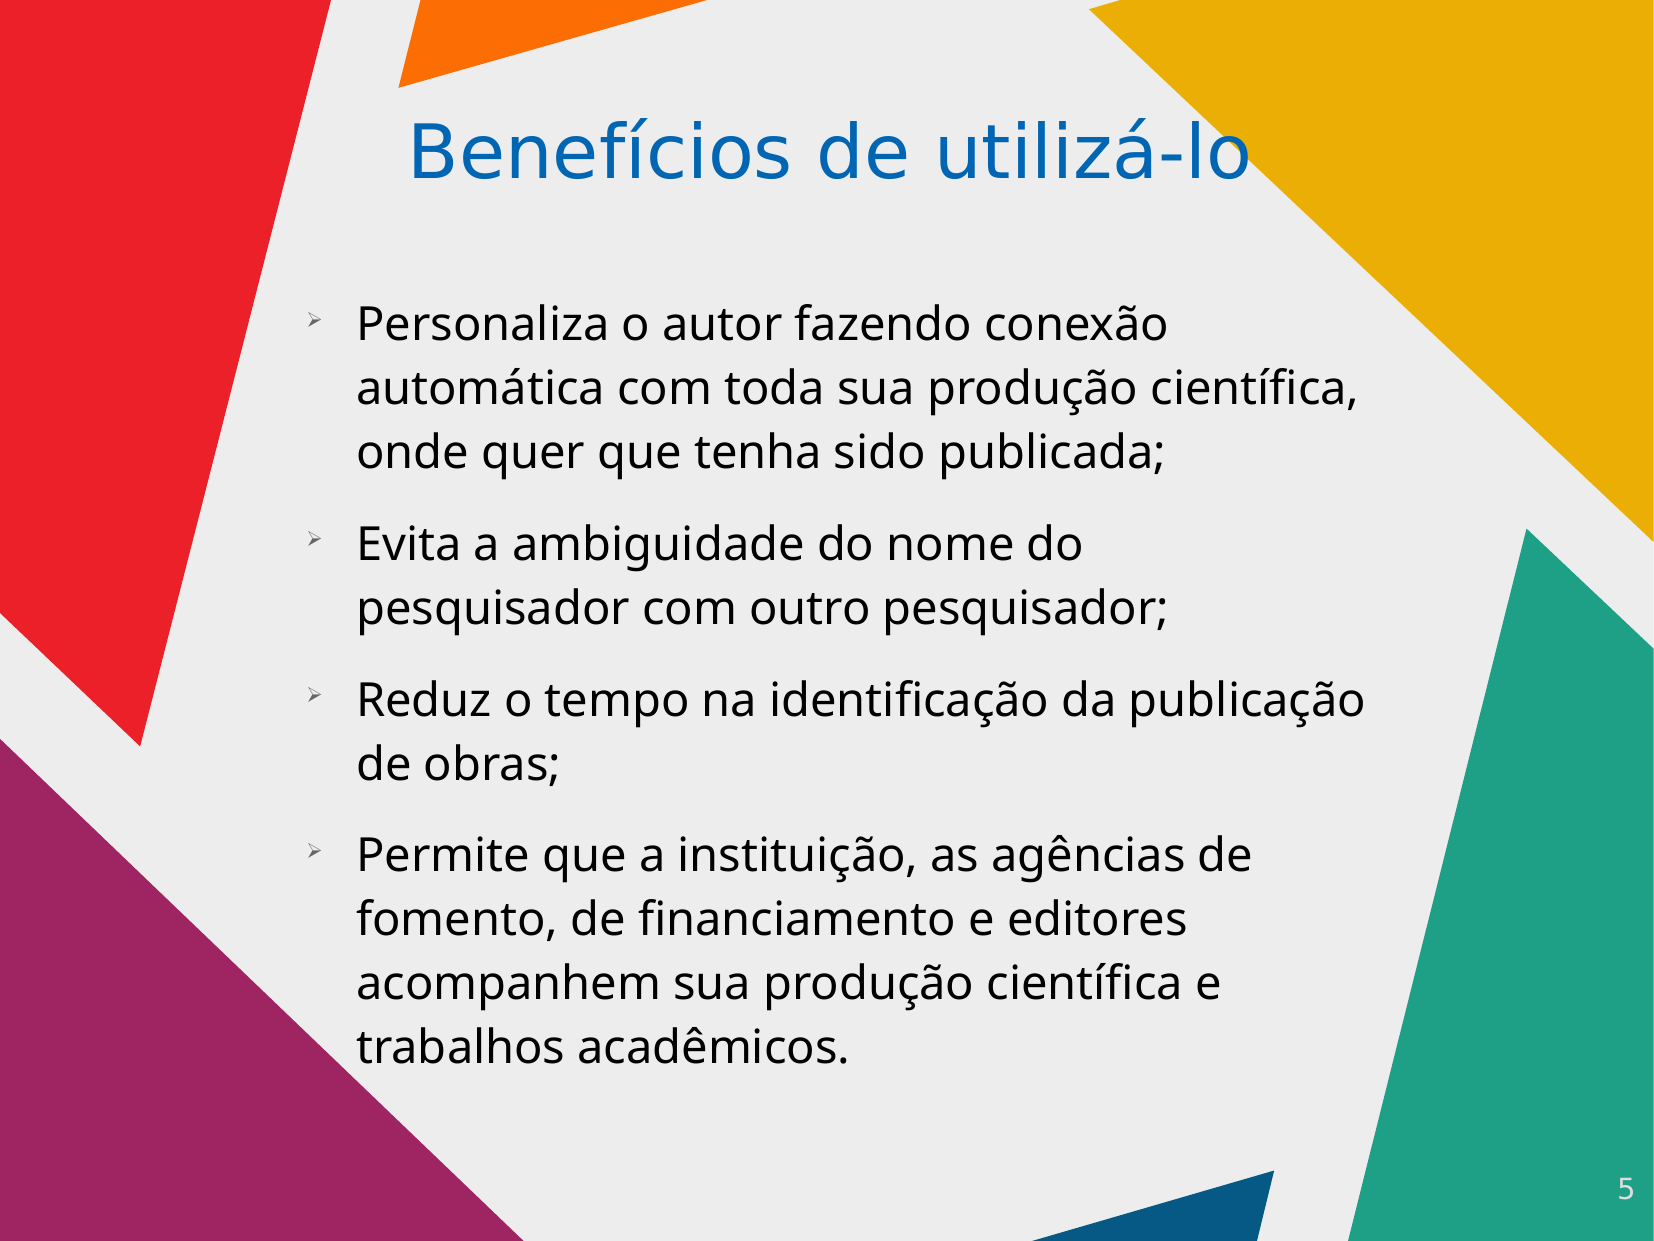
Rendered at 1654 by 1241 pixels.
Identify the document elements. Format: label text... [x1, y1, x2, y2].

list Personaliza o autor fazendo conexão automática com toda sua produção científica, onde quer que tenha sido publicada; Evita a ambiguidade do nome do pesquisador com outro pesquisador; Reduz o tempo na identificação da publicação de obras; Permite que a instituição, as agências de fomento, de financiamento e editores acompanhem sua produção científica e trabalhos acadêmicos. [289, 290, 1372, 1090]
title Benefícios de utilizá-lo [289, 49, 1372, 257]
